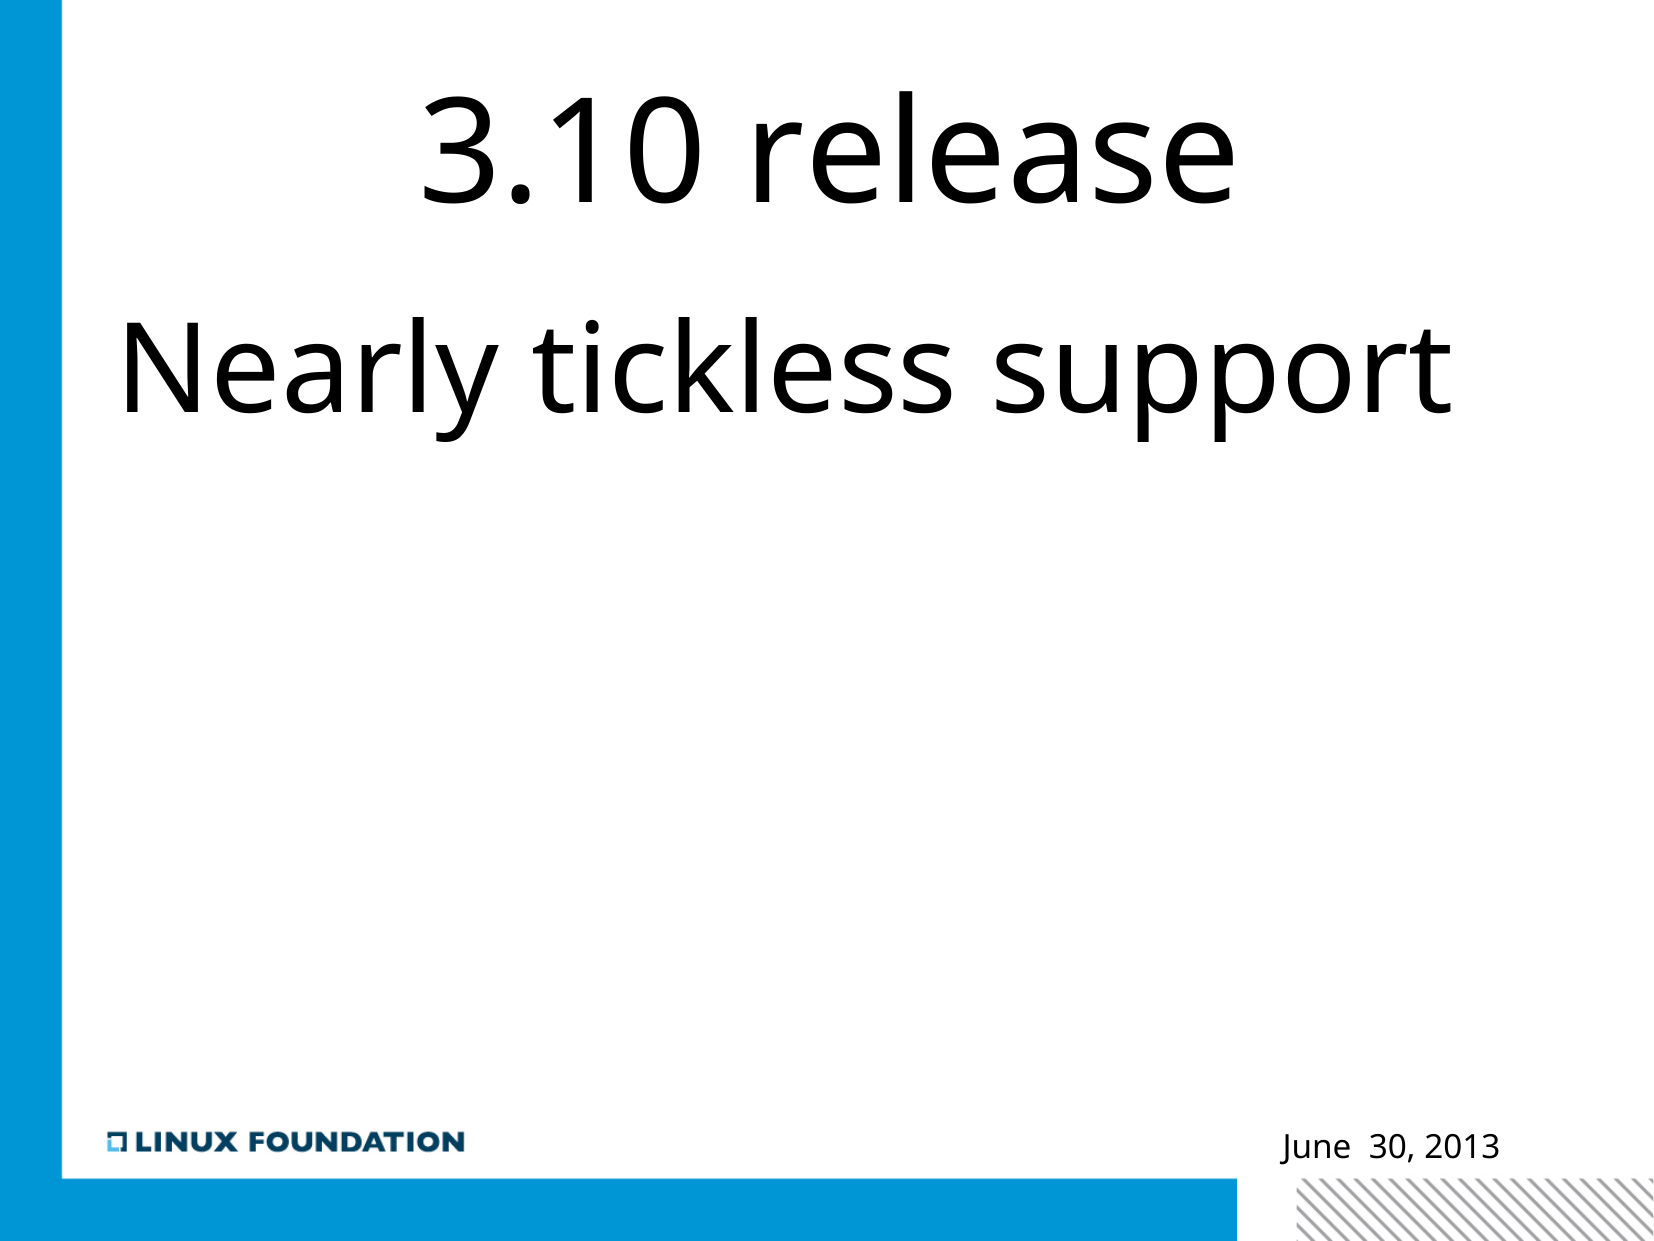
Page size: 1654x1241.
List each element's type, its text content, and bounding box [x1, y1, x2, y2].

text_box Nearly tickless support [100, 271, 1520, 905]
text_box June 30, 2013 [1268, 1115, 1518, 1170]
picture [62, 0, 1654, 1241]
text_box 3.10 release [403, 39, 1250, 230]
